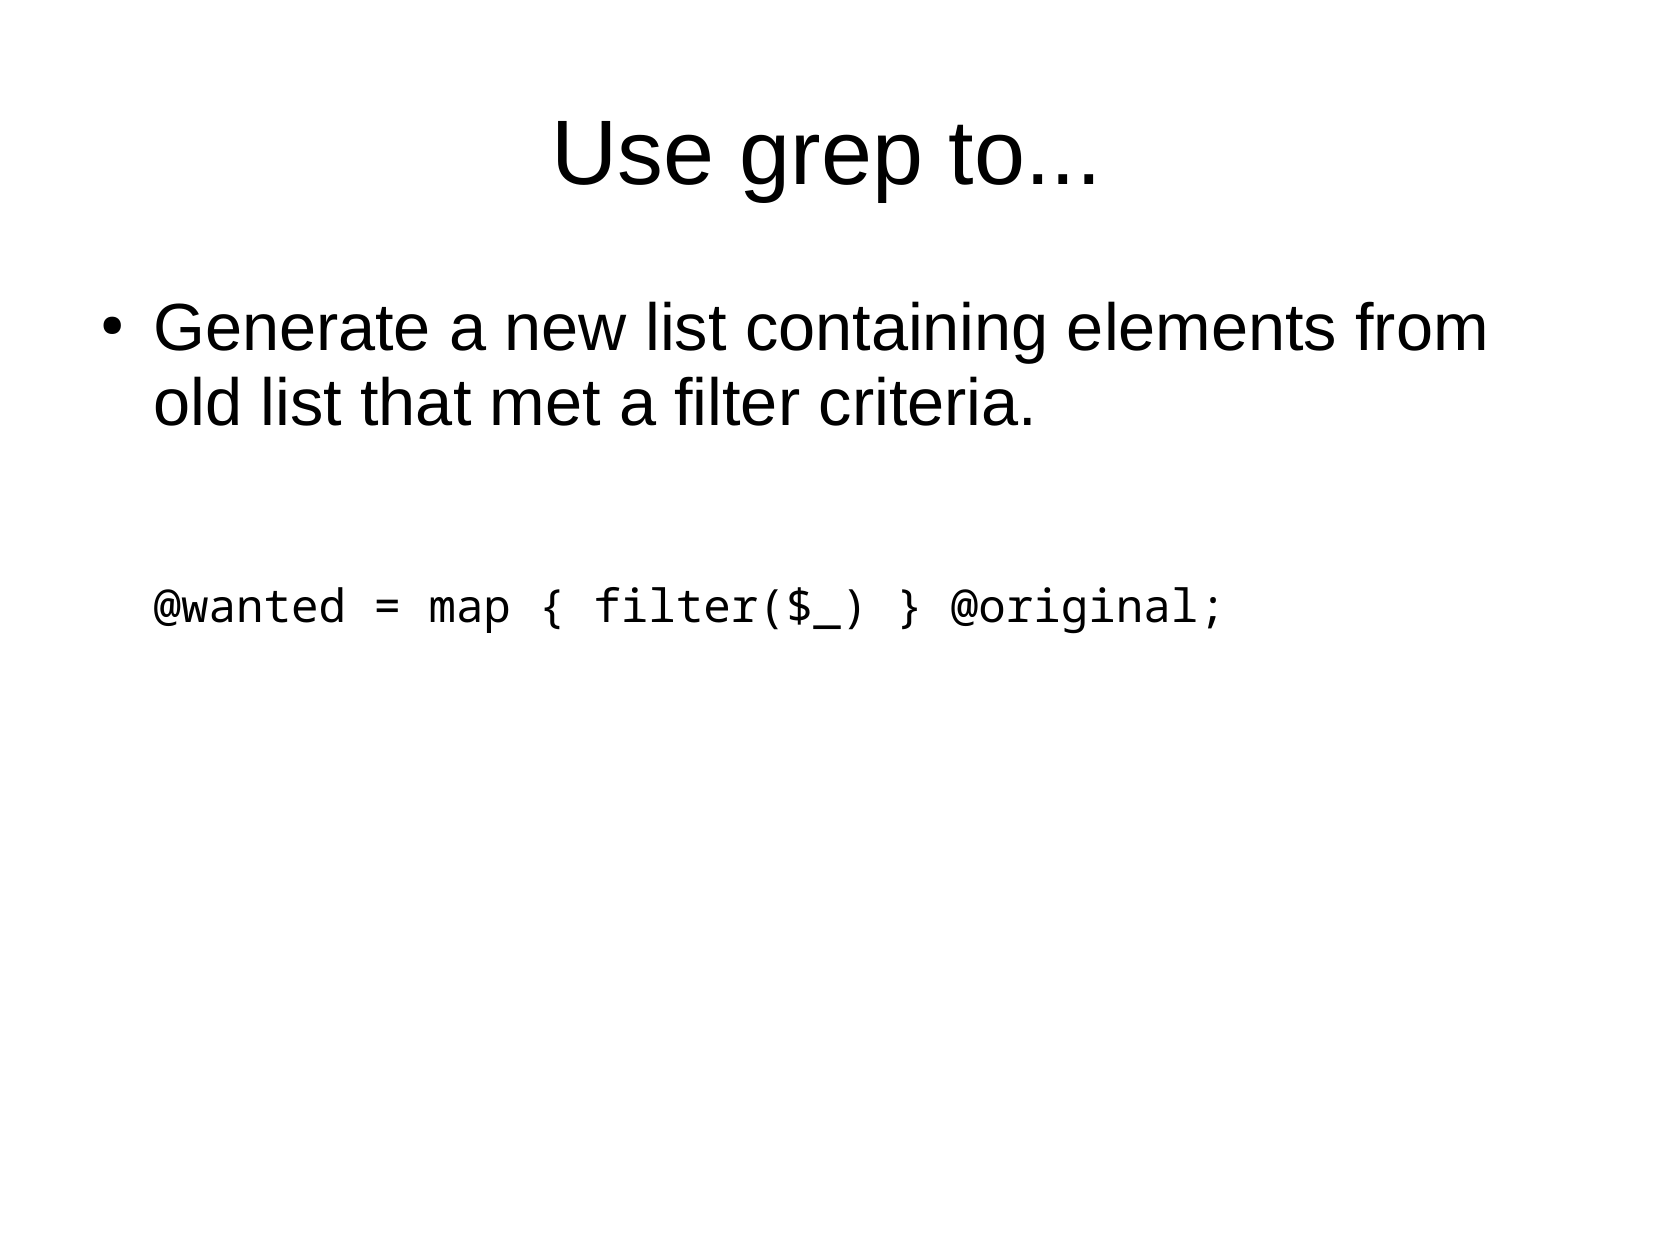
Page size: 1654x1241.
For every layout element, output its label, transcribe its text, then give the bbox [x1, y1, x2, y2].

title Use grep to... [82, 49, 1571, 257]
list Generate a new list containing elements from old list that met a filter criteria. @wanted = map { filter($_) } @original; [82, 290, 1571, 1010]
